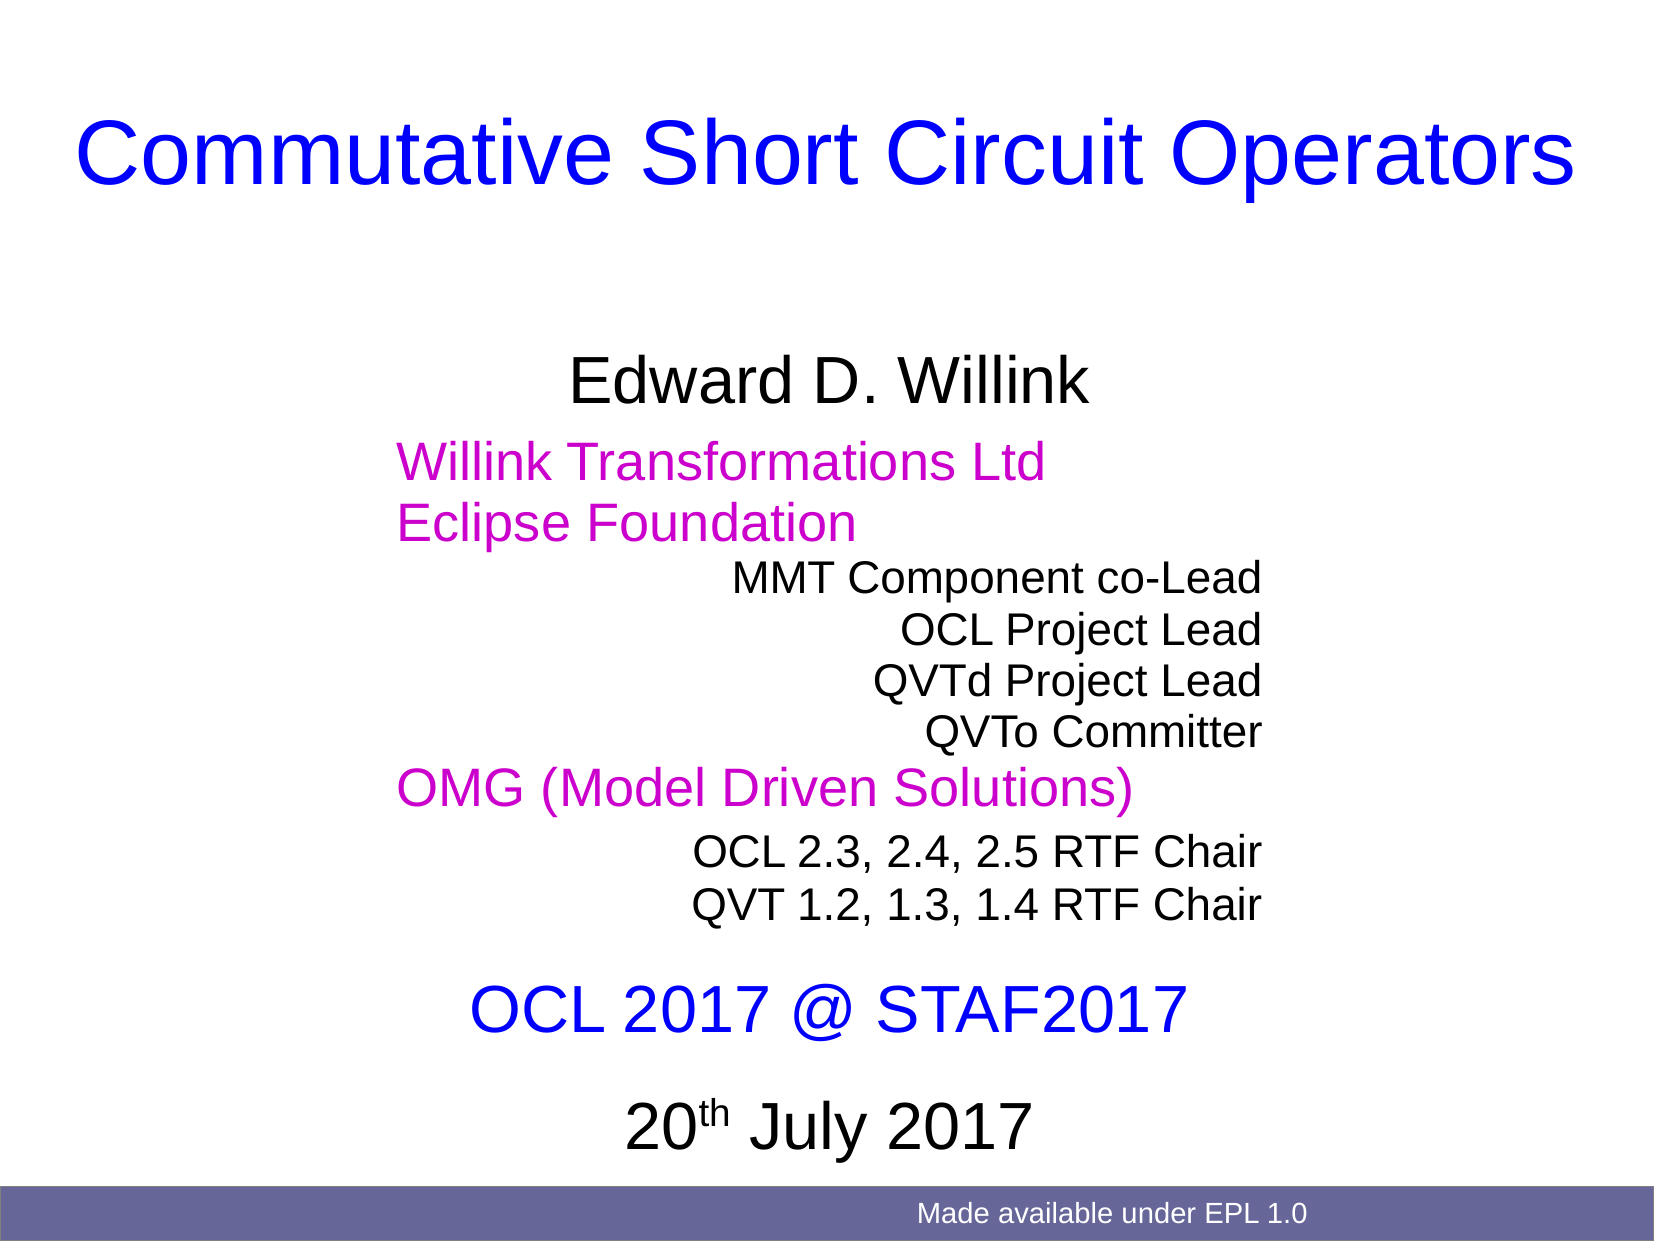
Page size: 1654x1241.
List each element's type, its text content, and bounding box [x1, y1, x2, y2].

subtitle Edward D. Willink Willink Transformations Ltd Eclipse Foundation MMT Component co-Lead OCL Project Lead QVTd Project Lead QVTo Committer OMG (Model Driven Solutions) OCL 2.3, 2.4, 2.5 RTF Chair QVT 1.2, 1.3, 1.4 RTF Chair OCL 2017 @ STAF2017 20th July 2017 [396, 324, 1263, 1182]
title Commutative Short Circuit Operators [59, 0, 1595, 307]
